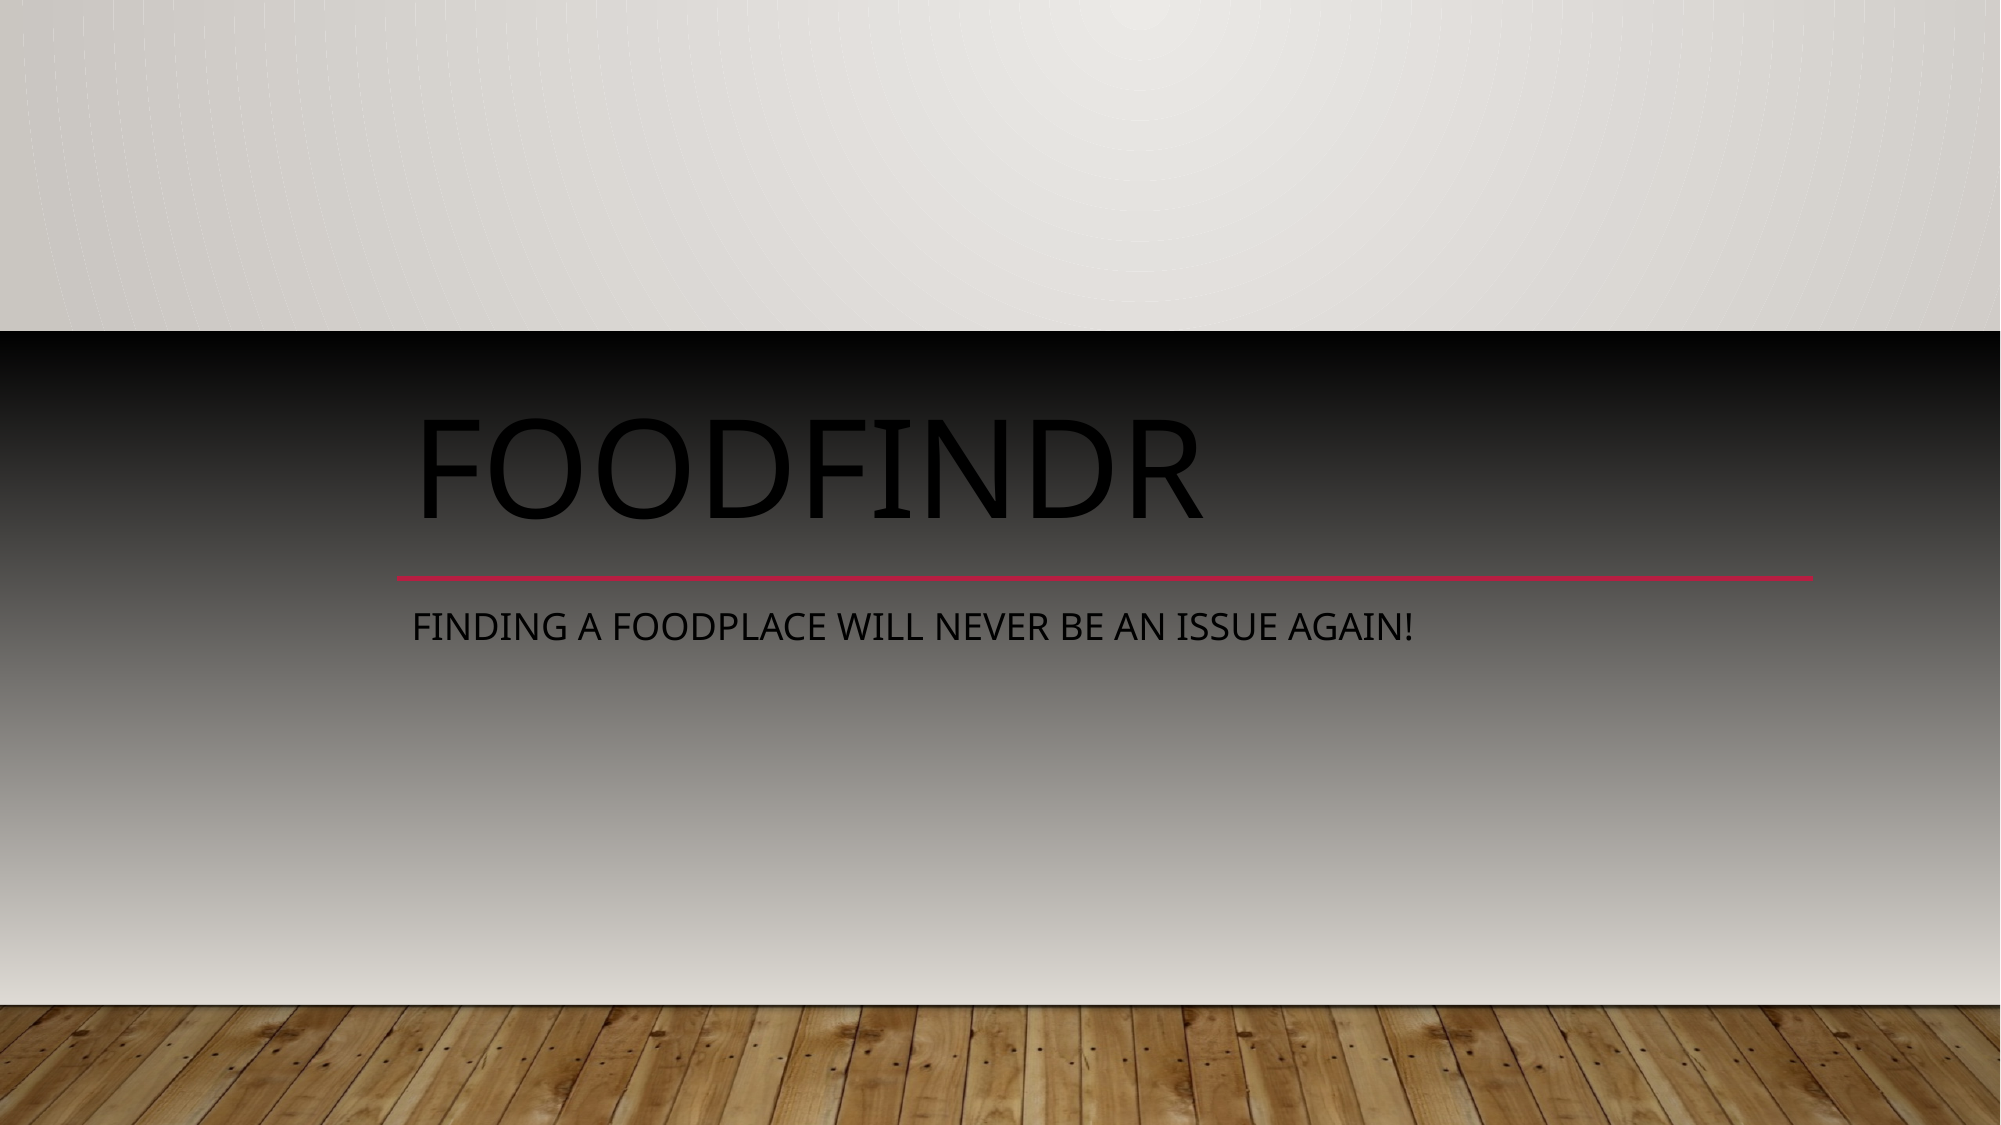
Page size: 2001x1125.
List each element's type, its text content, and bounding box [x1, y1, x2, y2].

title FoodFindR [396, 131, 1814, 549]
subtitle Finding a foodplace will never be an issue again! [396, 579, 1814, 740]
